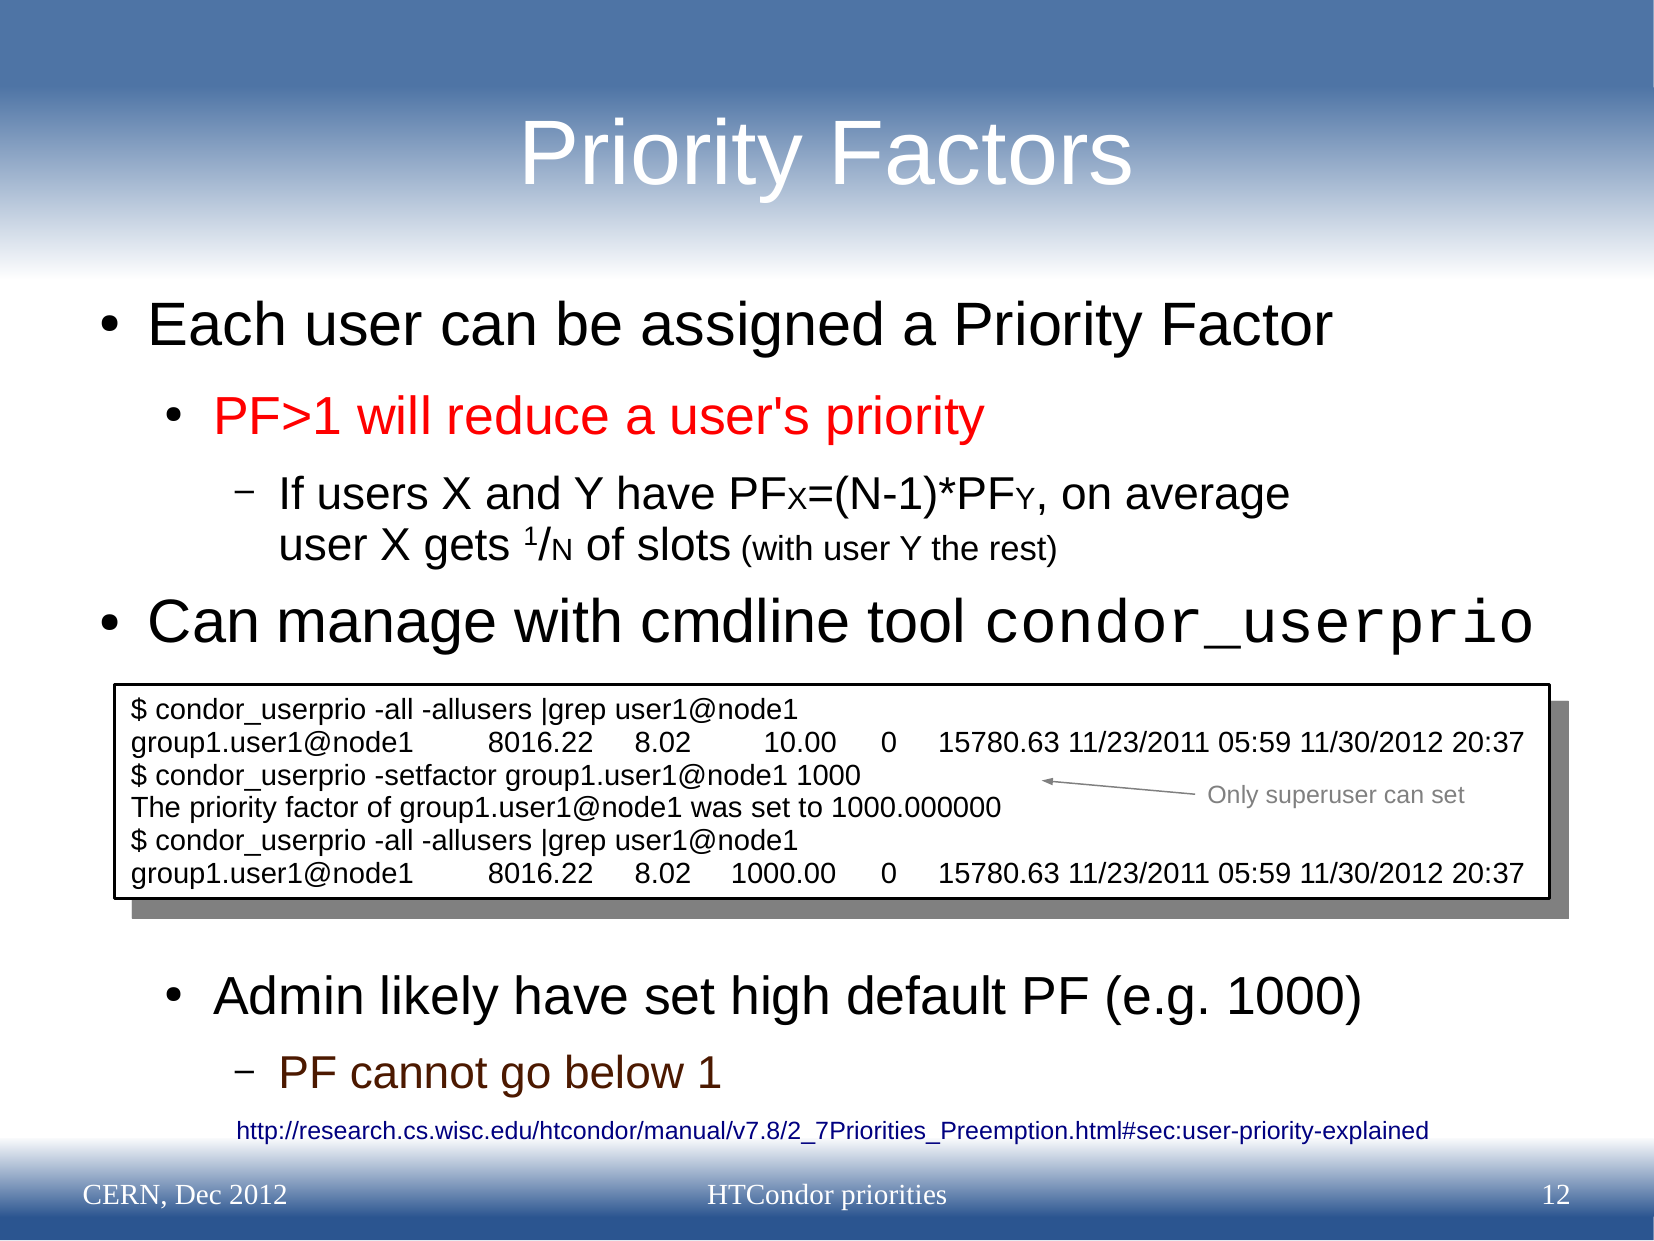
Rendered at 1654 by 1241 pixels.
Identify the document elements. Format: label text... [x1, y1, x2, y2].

text_box $ condor_userprio -all -allusers |grep user1@node1 group1.user1@node1 8016.22 8.02 10.00 0 15780.63 11/23/2011 05:59 11/30/2012 20:37 $ condor_userprio -setfactor group1.user1@node1 1000 The priority factor of group1.user1@node1 was set to 1000.000000 $ condor_userprio -all -allusers |grep user1@node1 group1.user1@node1 8016.22 8.02 1000.00 0 15780.63 11/23/2011 05:59 11/30/2012 20:37 [114, 684, 1550, 899]
text_box http://research.cs.wisc.edu/htcondor/manual/v7.8/2_7Priorities_Preemption.html#sec:user-priority-explained [221, 1109, 1448, 1153]
list Each user can be assigned a Priority Factor PF>1 will reduce a user's priority If users X and Y have PFX=(N-1)*PFY, on average user X gets 1/N of slots (with user Y the rest) Can manage with cmdline tool condor_userprio Admin likely have set high default PF (e.g. 1000) PF cannot go below 1 [82, 290, 1606, 1109]
title Priority Factors [82, 56, 1571, 250]
text_box Only superuser can set [1192, 773, 1481, 817]
